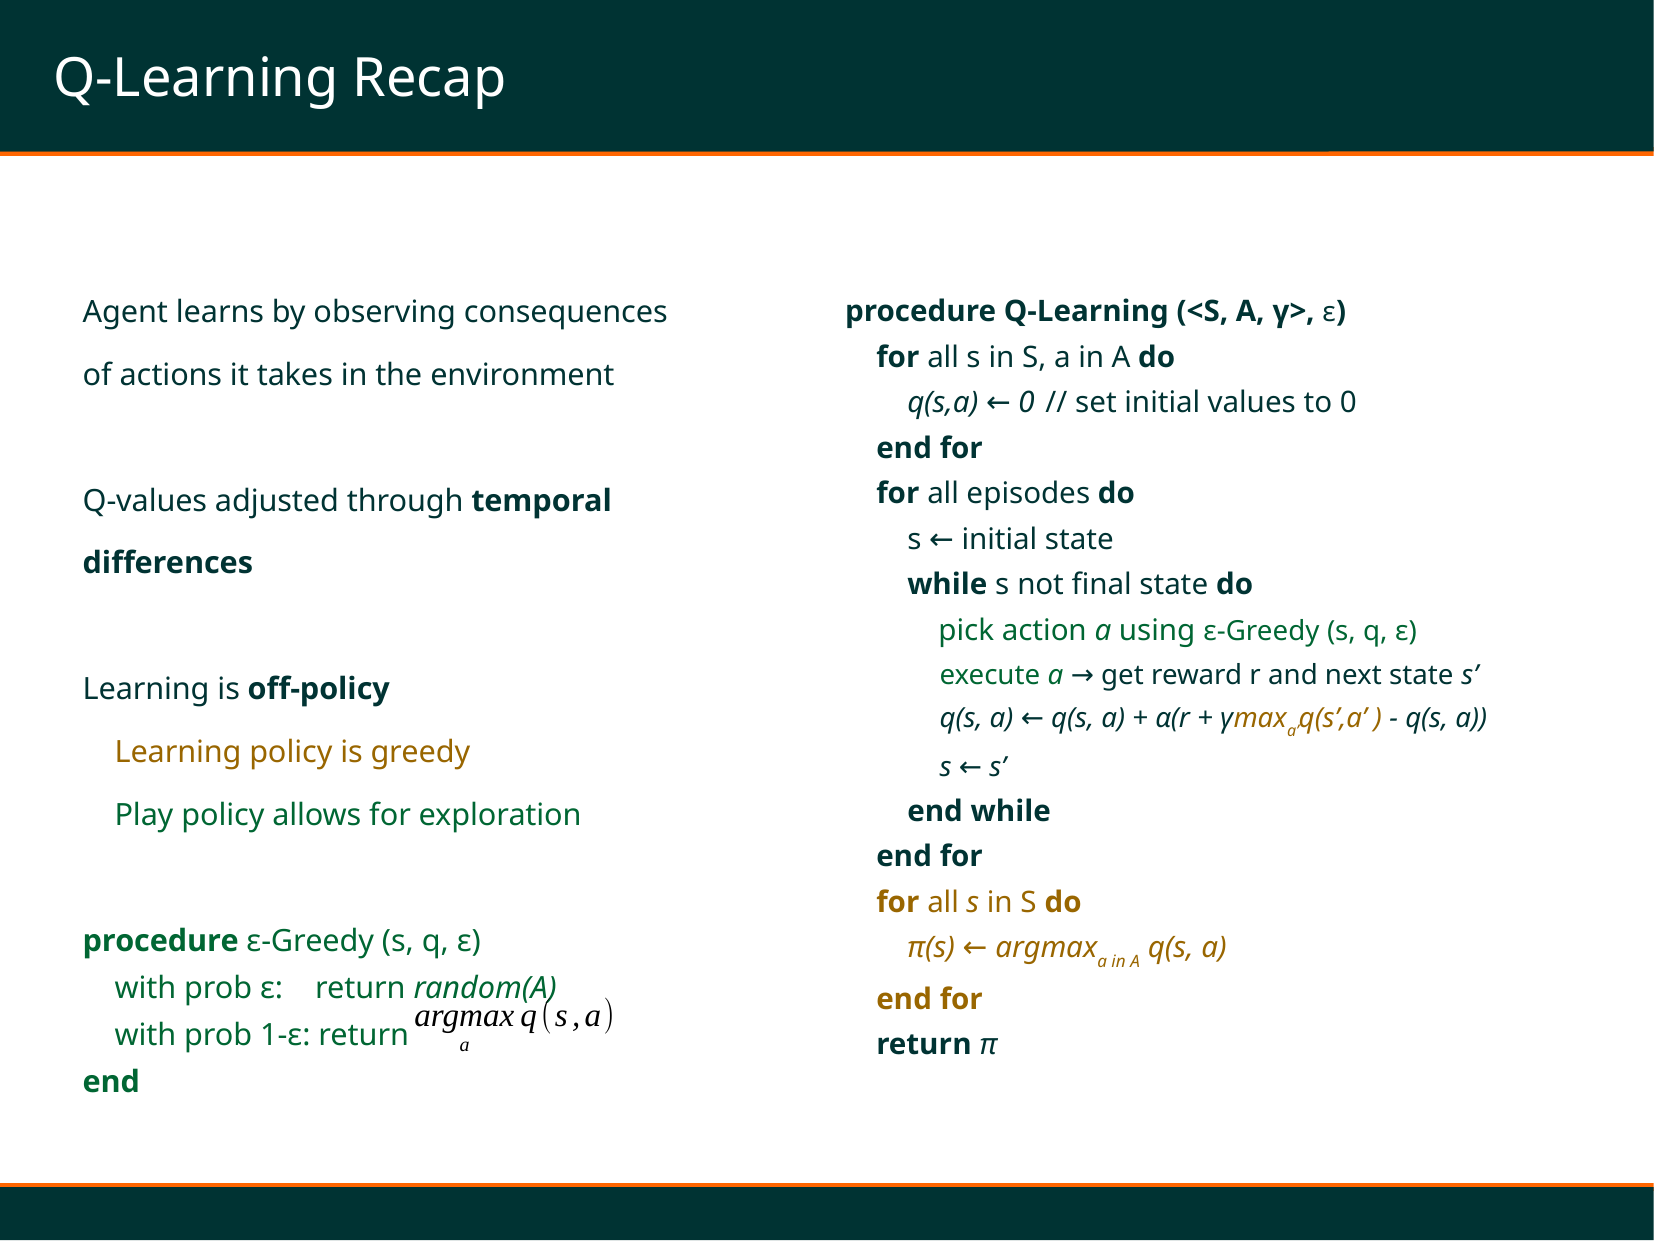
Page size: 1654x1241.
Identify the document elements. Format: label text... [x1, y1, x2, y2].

title Q-Learning Recap [0, 0, 1329, 152]
chart [408, 996, 620, 1057]
list procedure Q-Learning (<S, A, γ>, ε) for all s in S, a in A do q(s,a) ← 0 // set initial values to 0 end for for all episodes do s ← initial state while s not final state do pick action a using ε-Greedy (s, q, ε) execute a → get reward r and next state s’ q(s, a) ← q(s, a) + α(r + γmaxa’q(s’,a’ ) - q(s, a)) s ← s’ end while end for for all s in S do π(s) ← argmaxa in A q(s, a) end for return π [845, 290, 1606, 1111]
list Agent learns by observing consequences of actions it takes in the environment Q-values adjusted through temporal differences Learning is off-policy Learning policy is greedy Play policy allows for exploration procedure ε-Greedy (s, q, ε) with prob ε: return random(A) with prob 1-ε: return end [82, 290, 809, 1111]
